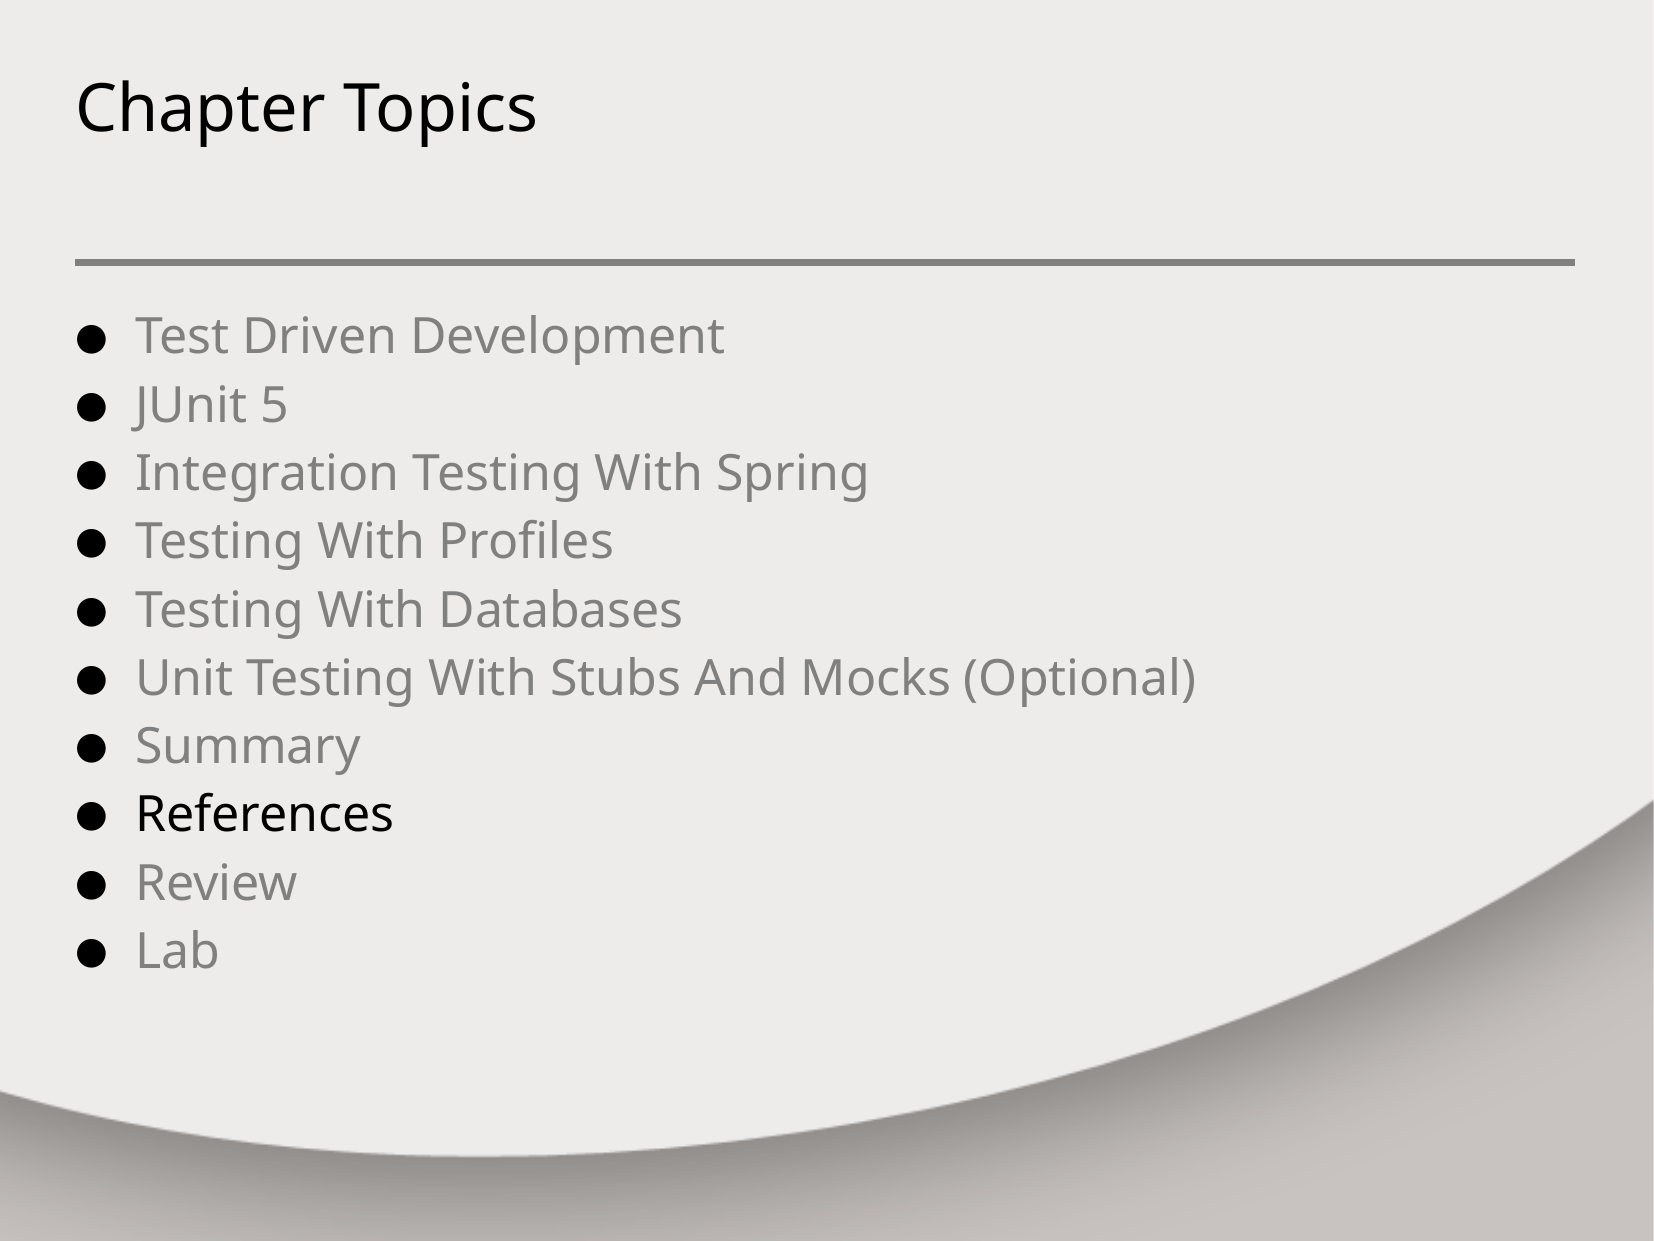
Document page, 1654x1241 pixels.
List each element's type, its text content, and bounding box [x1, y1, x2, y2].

title Chapter Topics [75, 75, 1576, 226]
picture [0, 0, 1654, 1241]
list Test Driven Development JUnit 5 Integration Testing With Spring Testing With Profiles Testing With Databases Unit Testing With Stubs And Mocks (Optional) Summary References Review Lab [75, 300, 1576, 1163]
